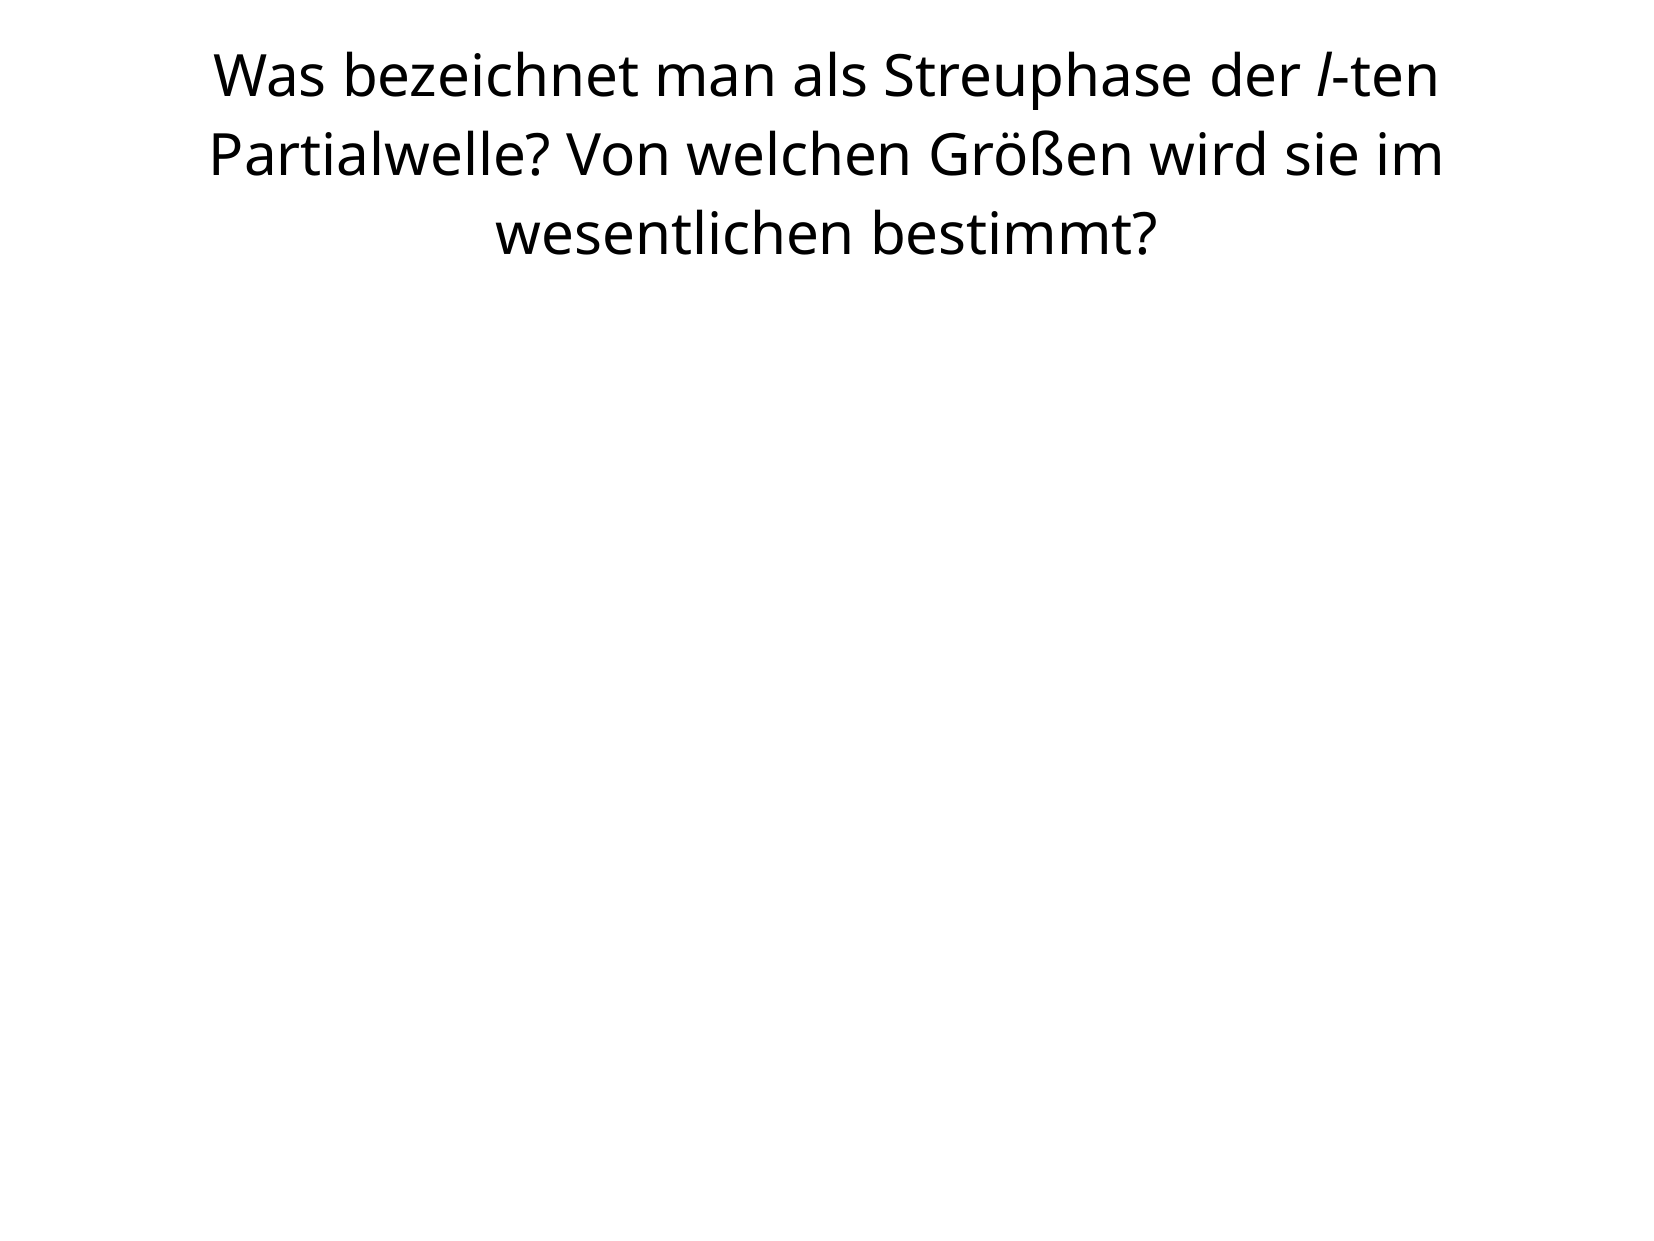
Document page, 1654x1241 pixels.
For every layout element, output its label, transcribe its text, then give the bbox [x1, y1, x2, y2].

title Was bezeichnet man als Streuphase der l-ten Partialwelle? Von welchen Größen wird sie im wesentlichen bestimmt? [82, 49, 1571, 257]
